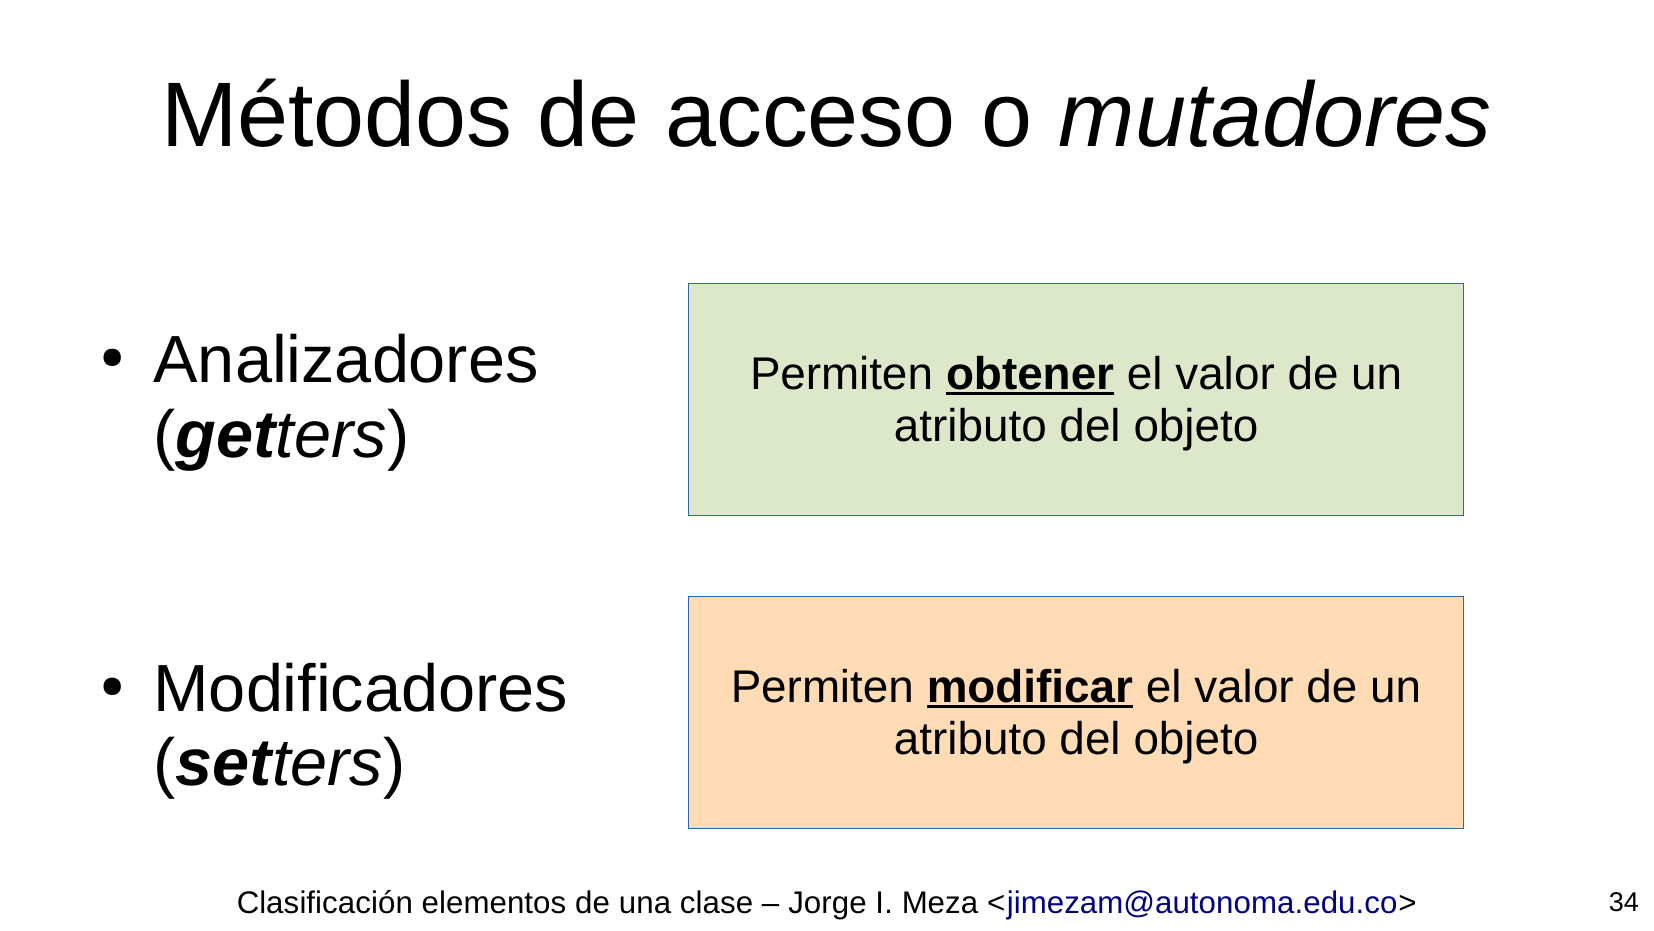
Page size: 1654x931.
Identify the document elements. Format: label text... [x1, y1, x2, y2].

text_box Permiten obtener el valor de un atributo del objeto [688, 283, 1464, 516]
list Analizadores (getters) Modificadores (setters) [82, 217, 1571, 879]
title Métodos de acceso o mutadores [82, 37, 1571, 193]
text_box Permiten modificar el valor de un atributo del objeto [688, 596, 1464, 829]
